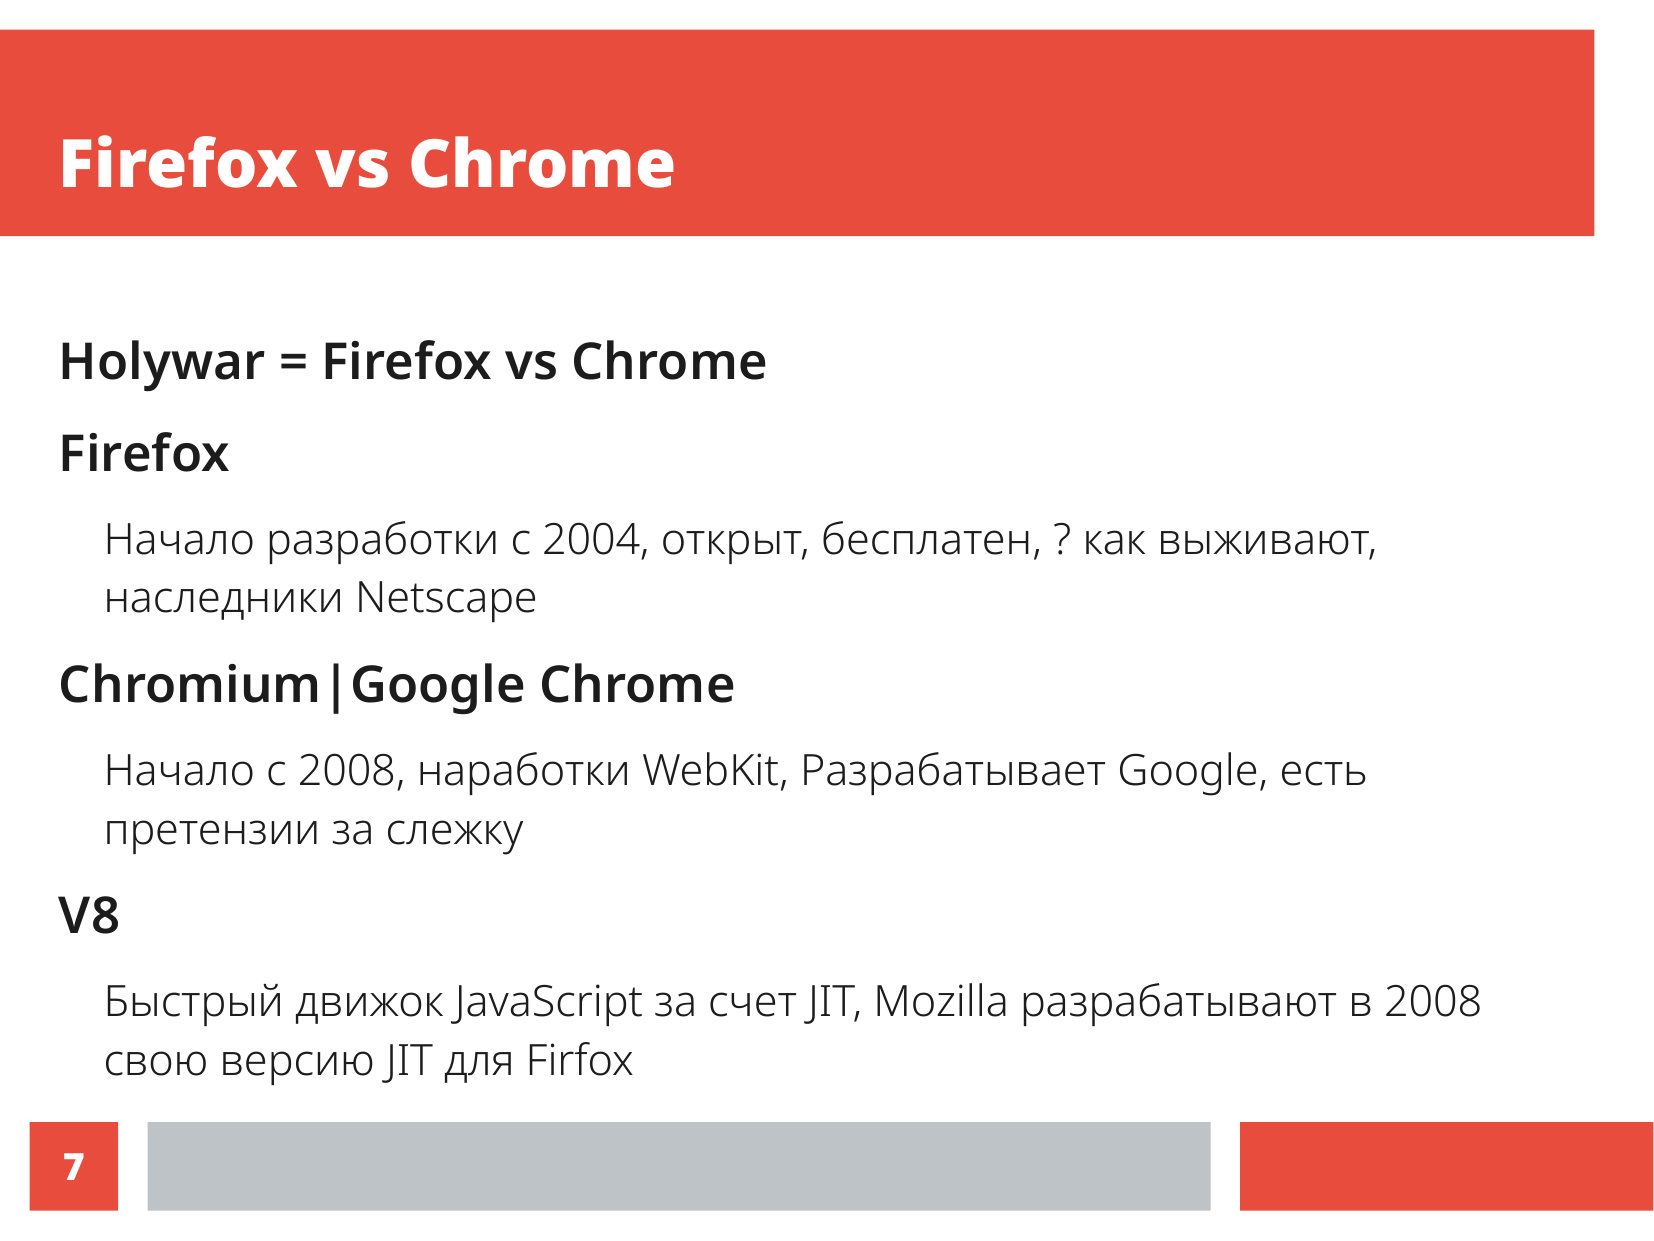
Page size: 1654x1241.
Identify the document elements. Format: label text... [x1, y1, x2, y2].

title Firefox vs Chrome [59, 59, 1595, 207]
list Holywar = Firefox vs Chrome Firefox Начало разработки с 2004, открыт, бесплатен, ? как выживают, наследники Netscape Chromium|Google Chrome Начало с 2008, наработки WebKit, Разрабатывает Google, есть претензии за слежку V8 Быстрый движок JavaScript за счет JIT, Mozilla разрабатывают в 2008 свою версию JIT для Firfox [59, 324, 1565, 1093]
